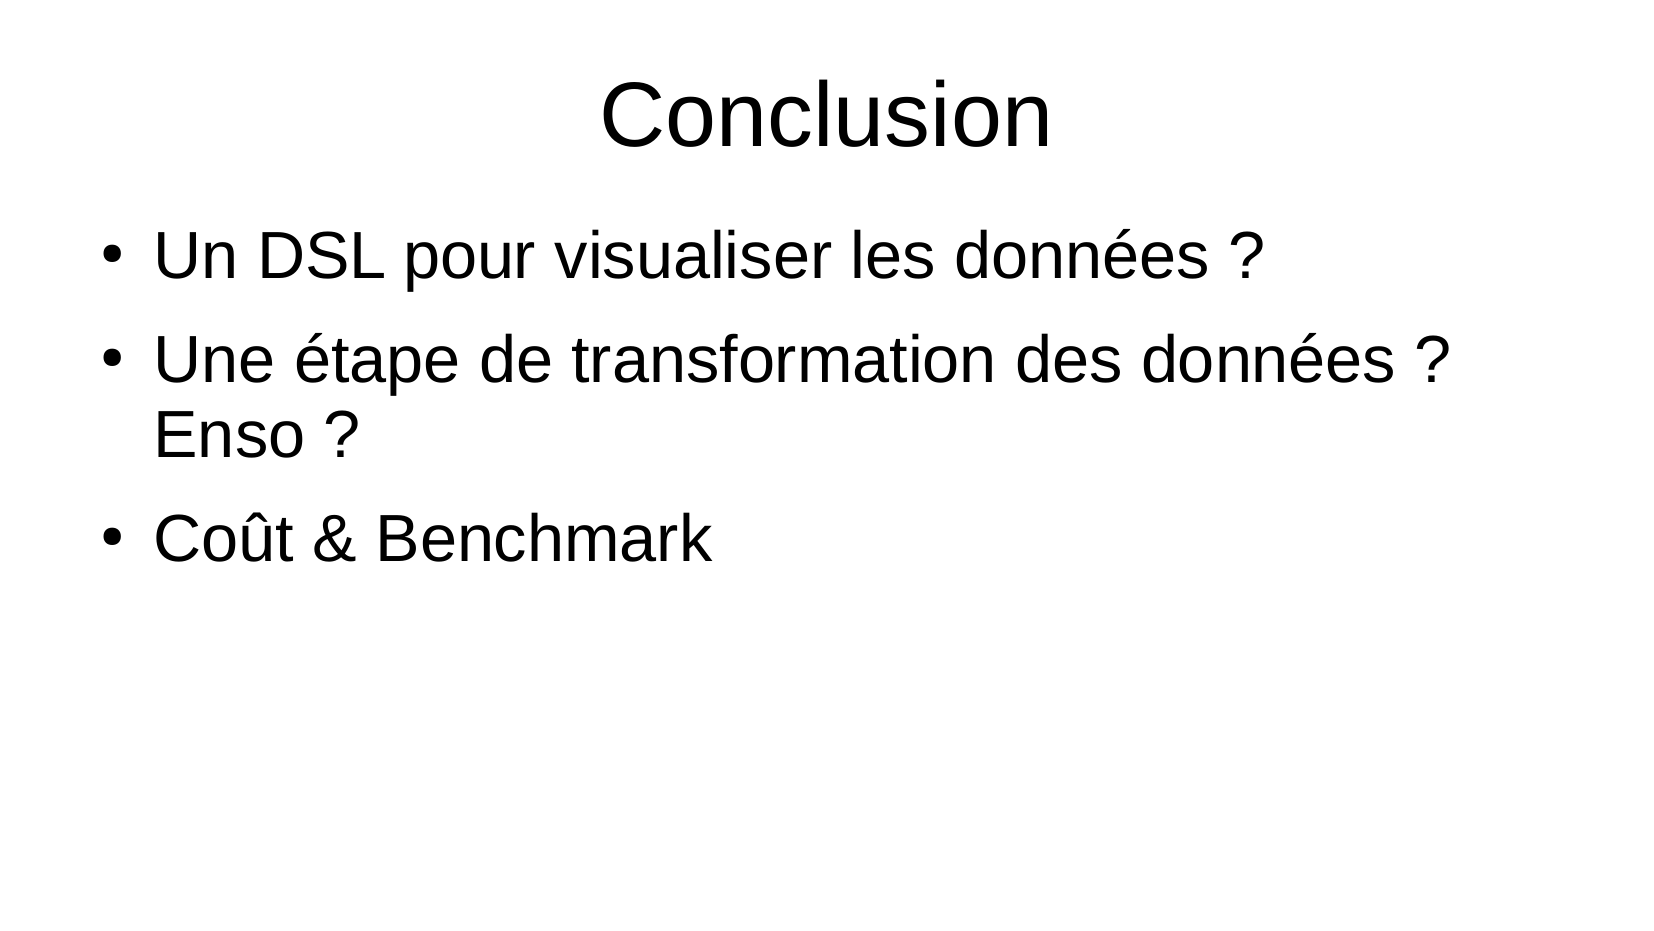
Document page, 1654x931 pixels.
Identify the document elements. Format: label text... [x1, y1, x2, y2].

title Conclusion [82, 37, 1571, 193]
list Un DSL pour visualiser les données ? Une étape de transformation des données ? Enso ? Coût & Benchmark [82, 217, 1571, 758]
